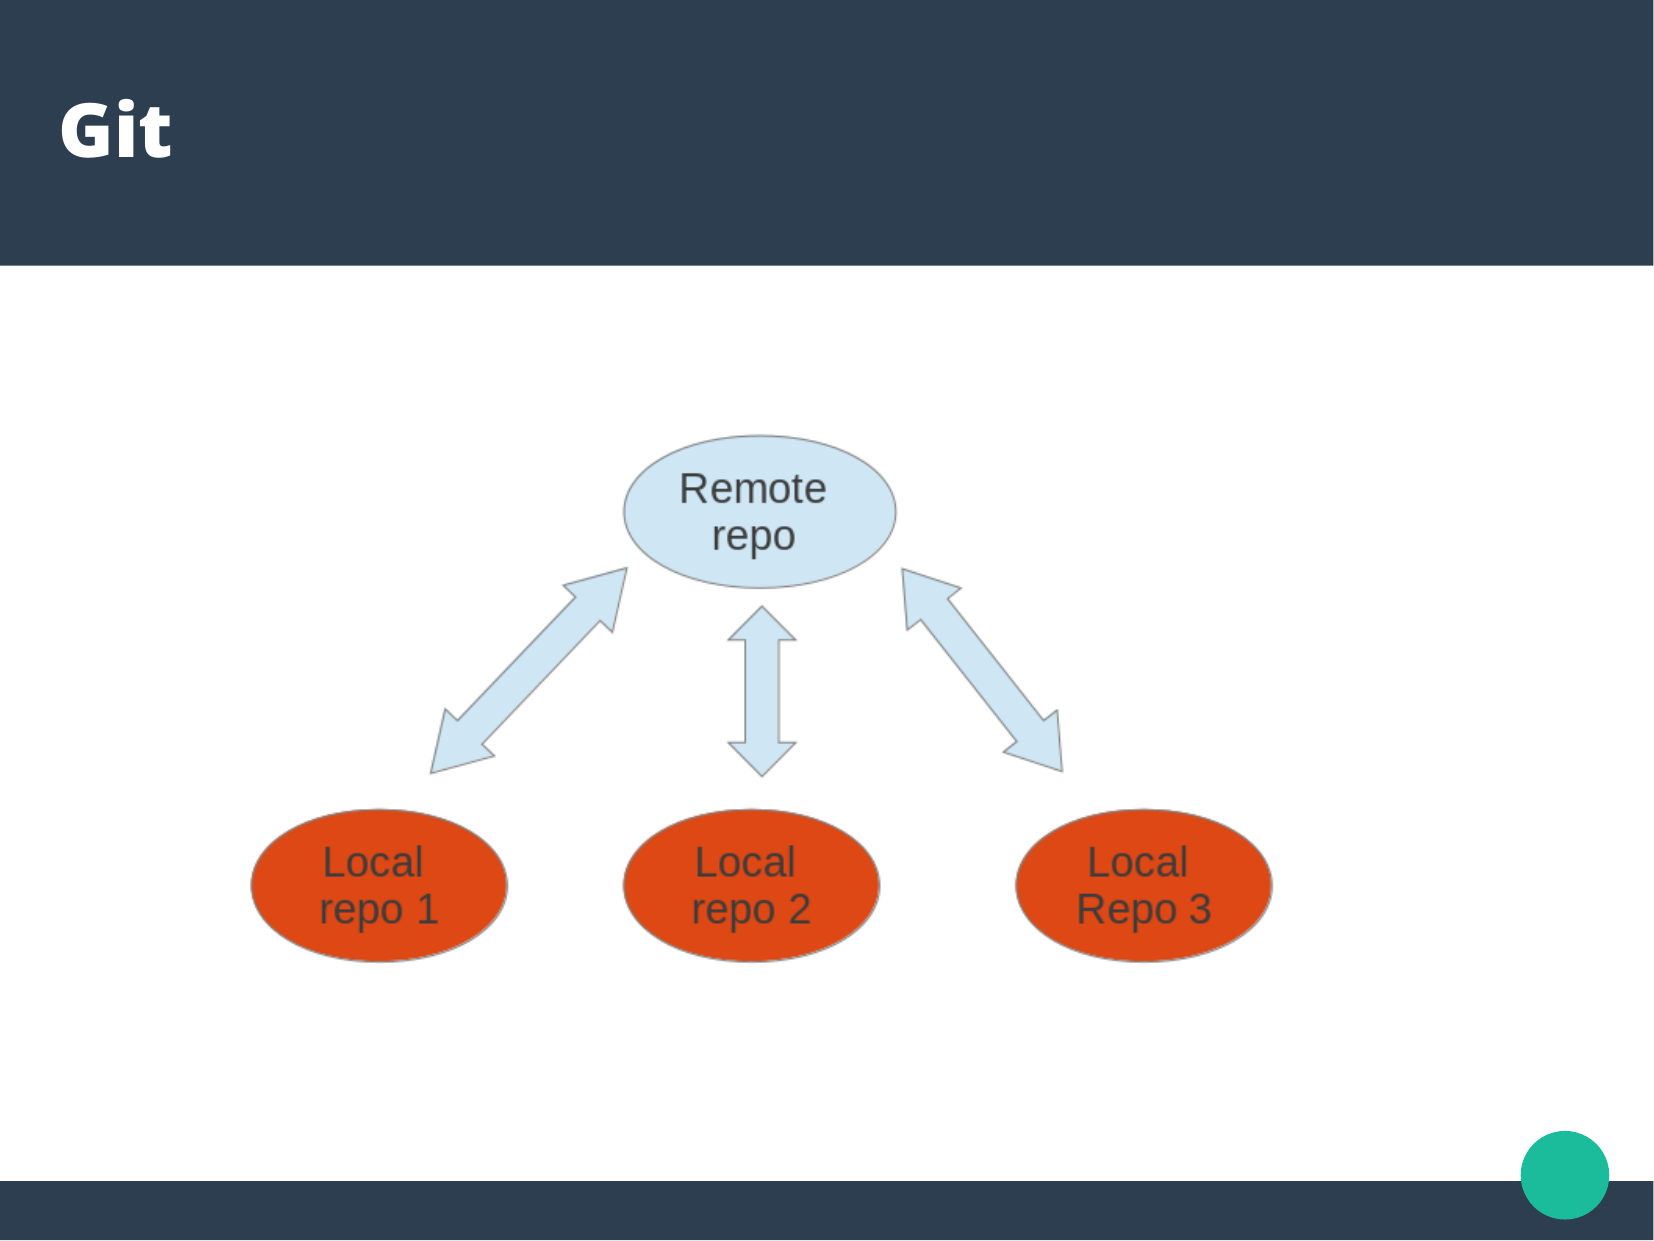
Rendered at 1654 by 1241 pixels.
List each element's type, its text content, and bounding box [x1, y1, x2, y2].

title Git [59, 24, 1595, 232]
picture [188, 375, 1389, 1016]
